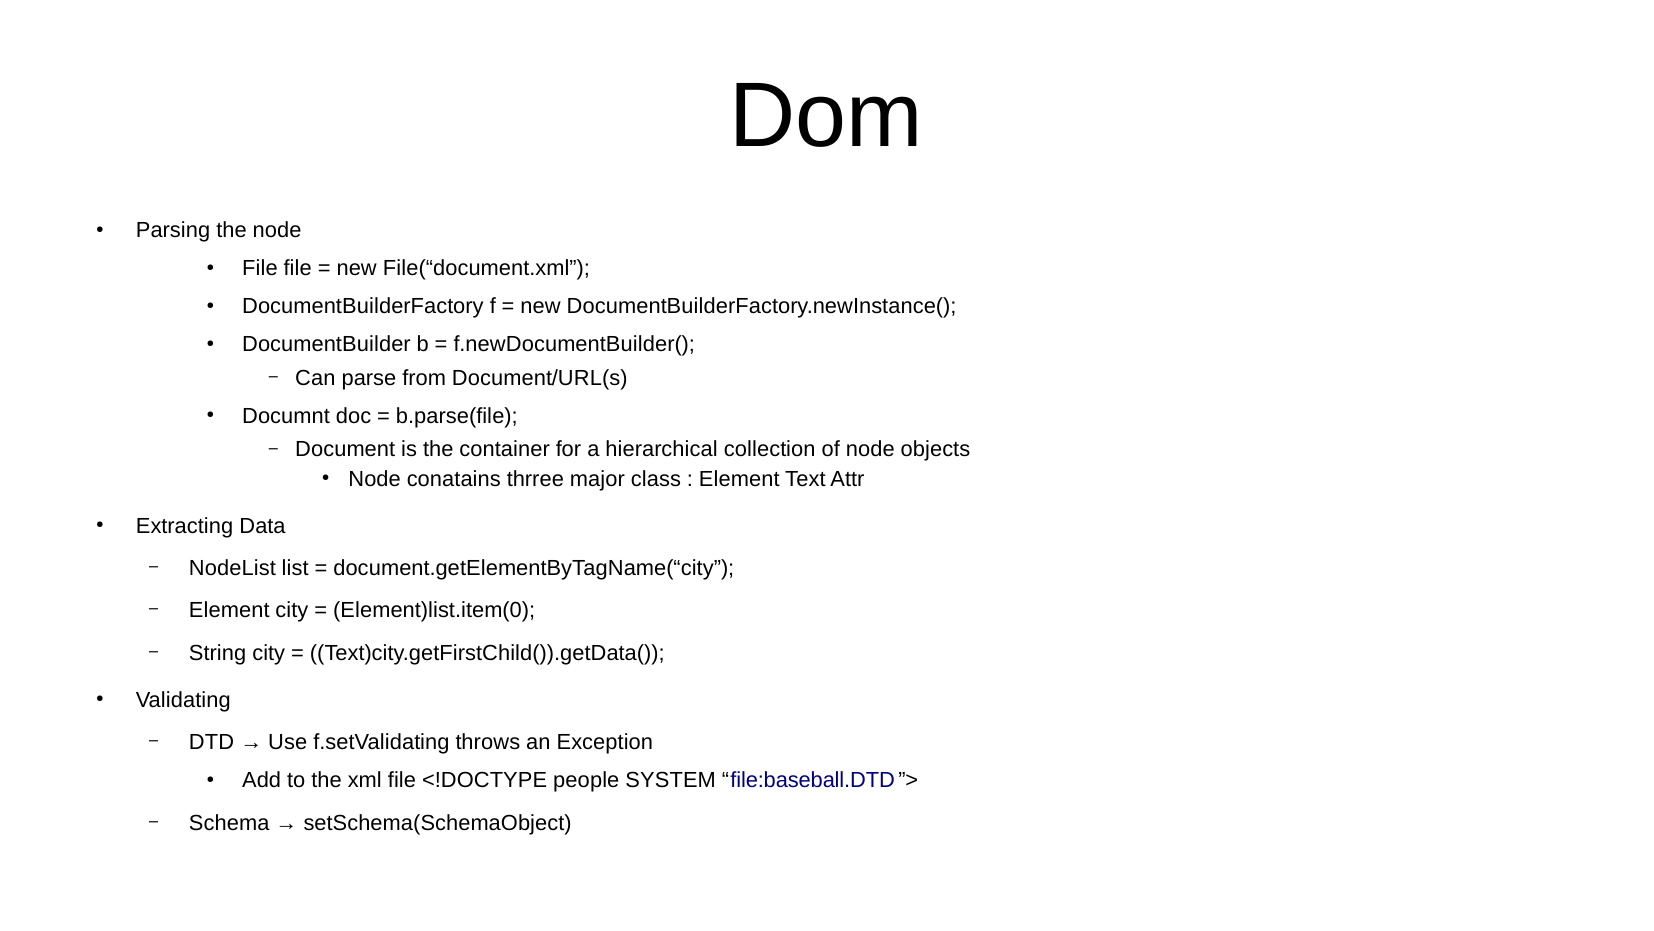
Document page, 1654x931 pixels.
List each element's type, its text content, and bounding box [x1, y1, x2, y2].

list Parsing the node File file = new File(“document.xml”); DocumentBuilderFactory f = new DocumentBuilderFactory.newInstance(); DocumentBuilder b = f.newDocumentBuilder(); Can parse from Document/URL(s) Documnt doc = b.parse(file); Document is the container for a hierarchical collection of node objects Node conatains thrree major class : Element Text Attr Extracting Data NodeList list = document.getElementByTagName(“city”); Element city = (Element)list.item(0); String city = ((Text)city.getFirstChild()).getData()); Validating DTD → Use f.setValidating throws an Exception Add to the xml file <!DOCTYPE people SYSTEM “file:baseball.DTD”> Schema → setSchema(SchemaObject) [82, 217, 1571, 837]
title Dom [82, 37, 1571, 193]
